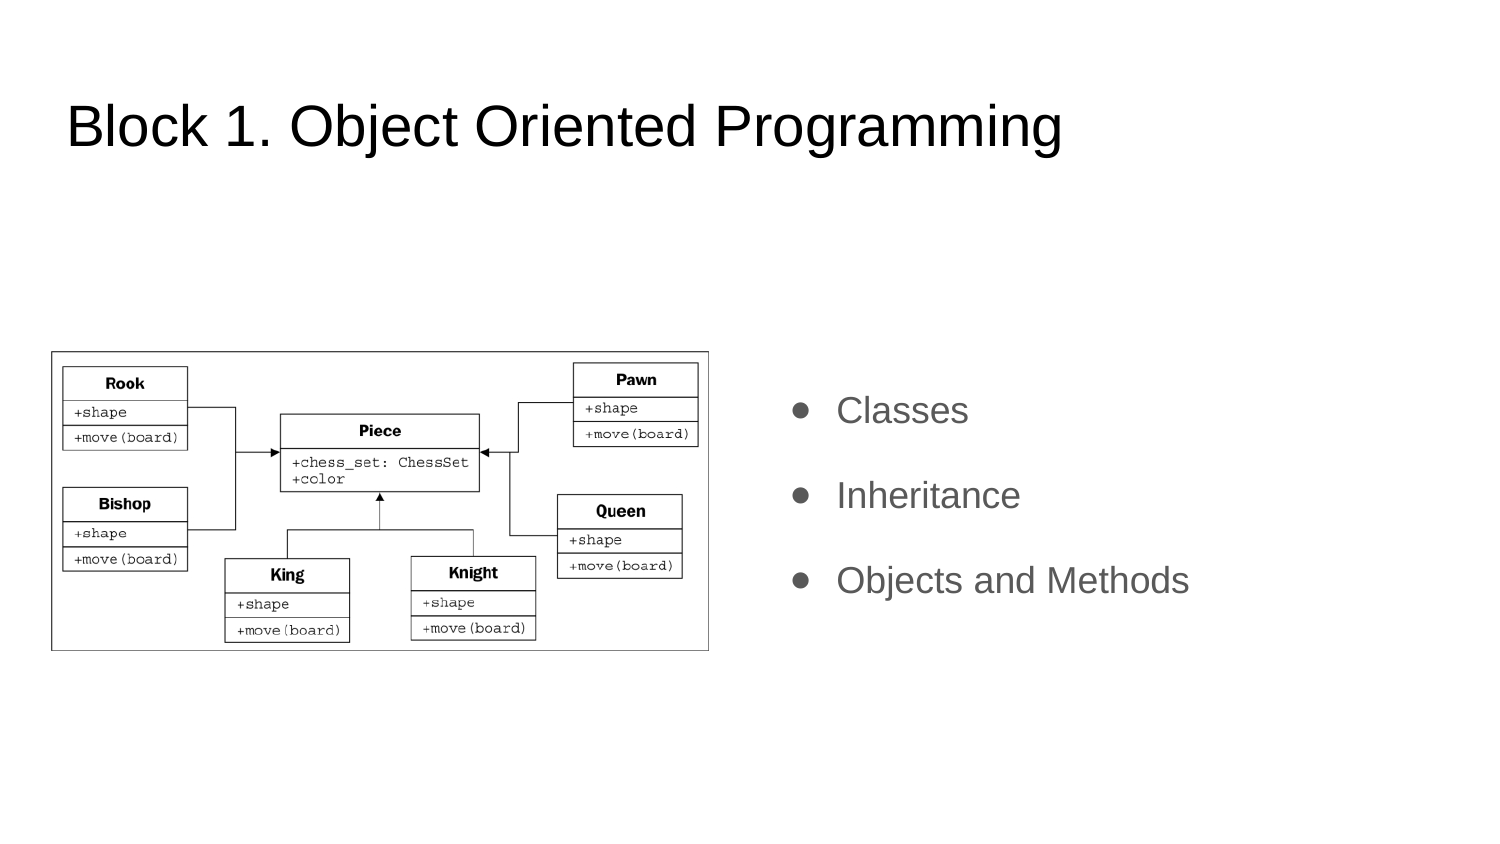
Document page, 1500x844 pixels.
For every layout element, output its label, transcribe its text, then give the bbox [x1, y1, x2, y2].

title Block 1. Object Oriented Programming [51, 72, 1449, 167]
picture [51, 351, 709, 651]
list Classes Inheritance Objects and Methods [774, 364, 1261, 631]
